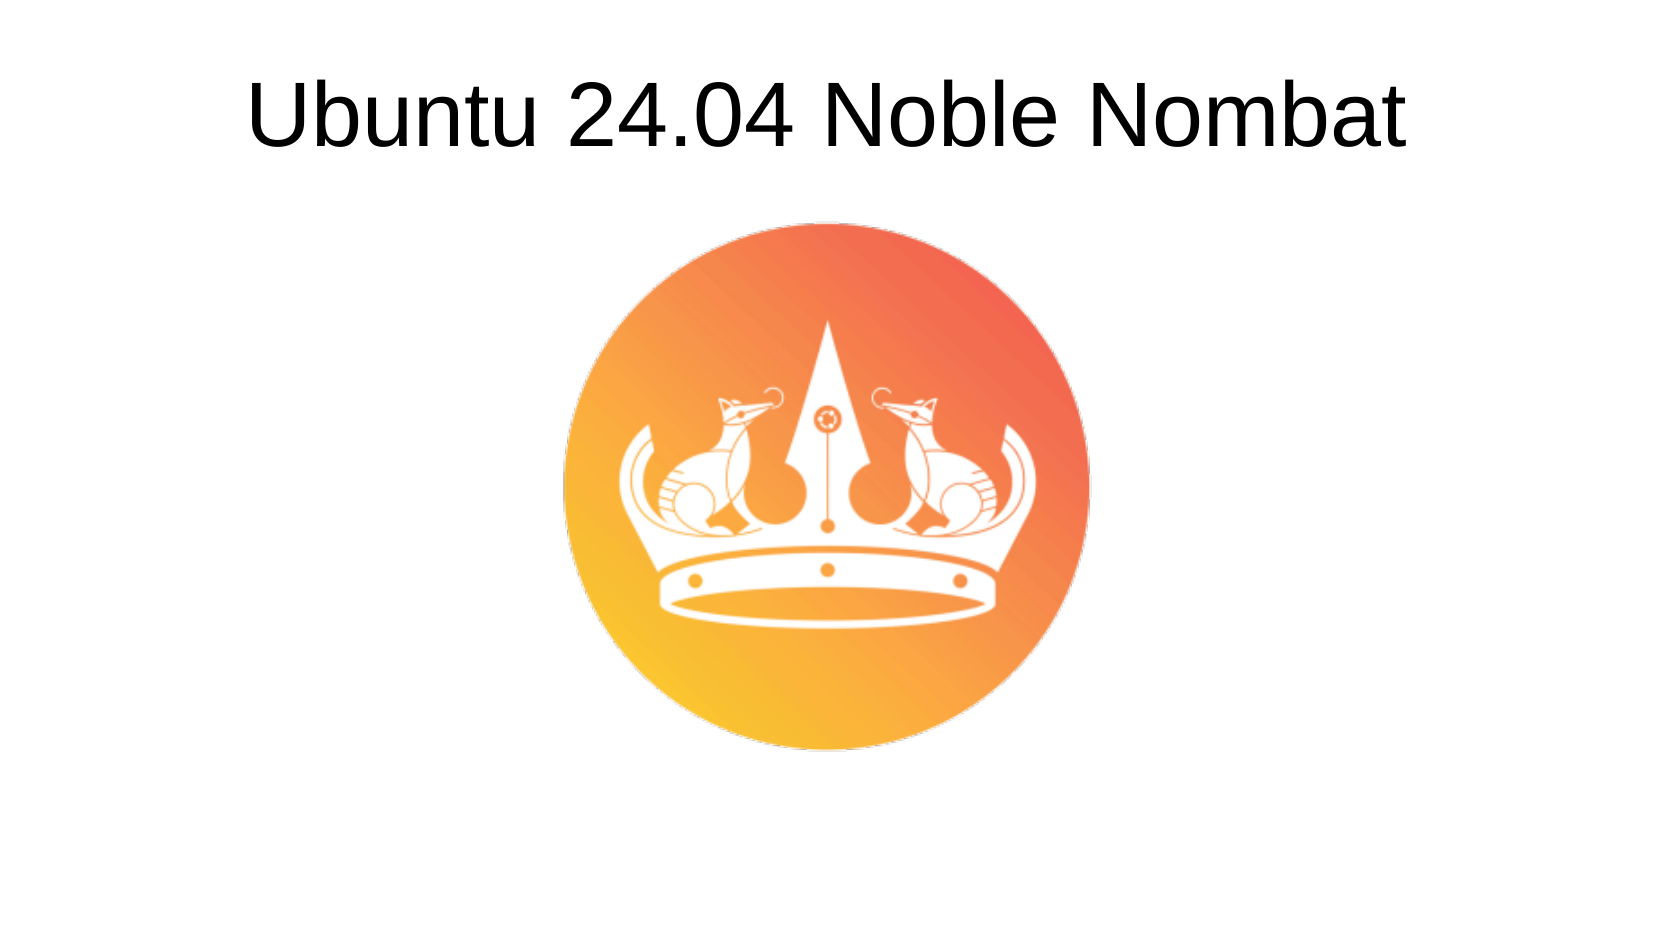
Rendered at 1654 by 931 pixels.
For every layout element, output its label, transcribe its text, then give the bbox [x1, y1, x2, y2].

title Ubuntu 24.04 Noble Nombat [82, 37, 1571, 193]
picture [557, 217, 1097, 758]
